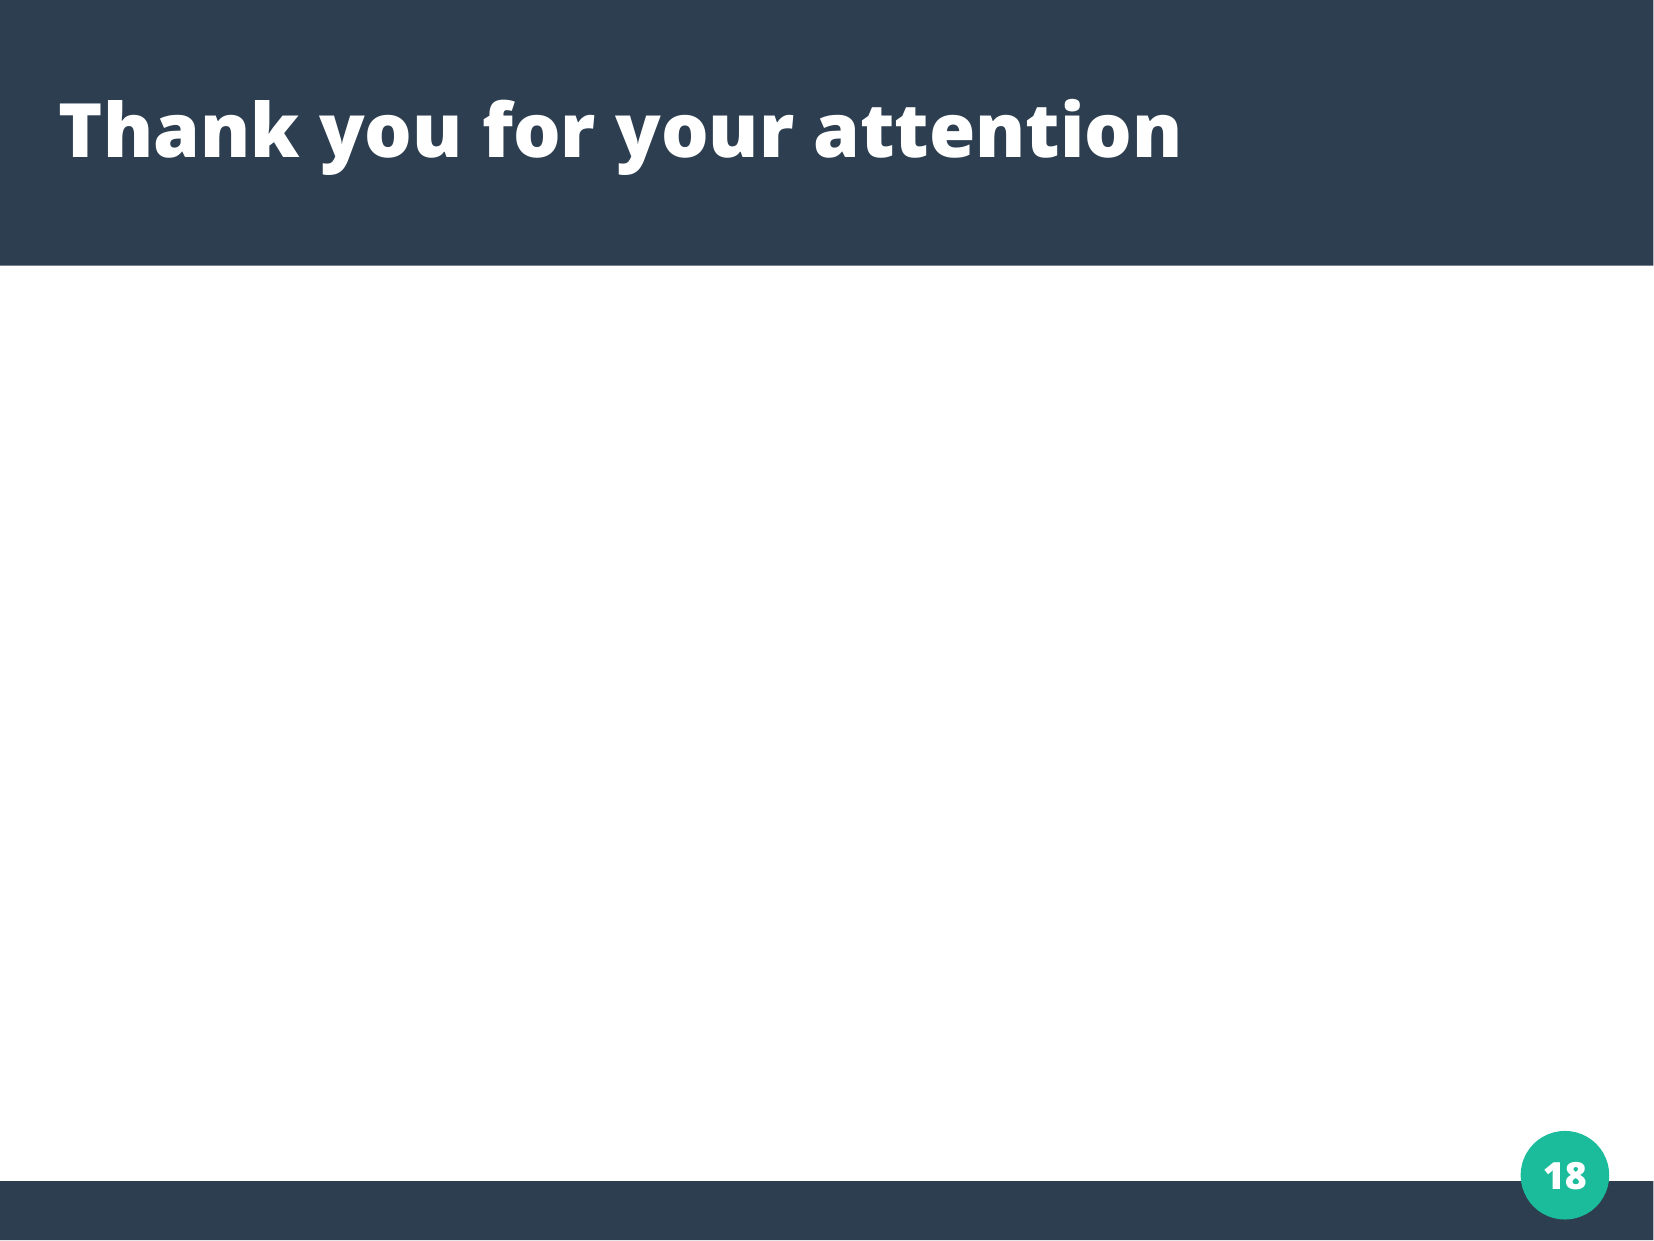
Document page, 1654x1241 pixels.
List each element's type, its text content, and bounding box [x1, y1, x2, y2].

title Thank you for your attention [59, 49, 1595, 207]
